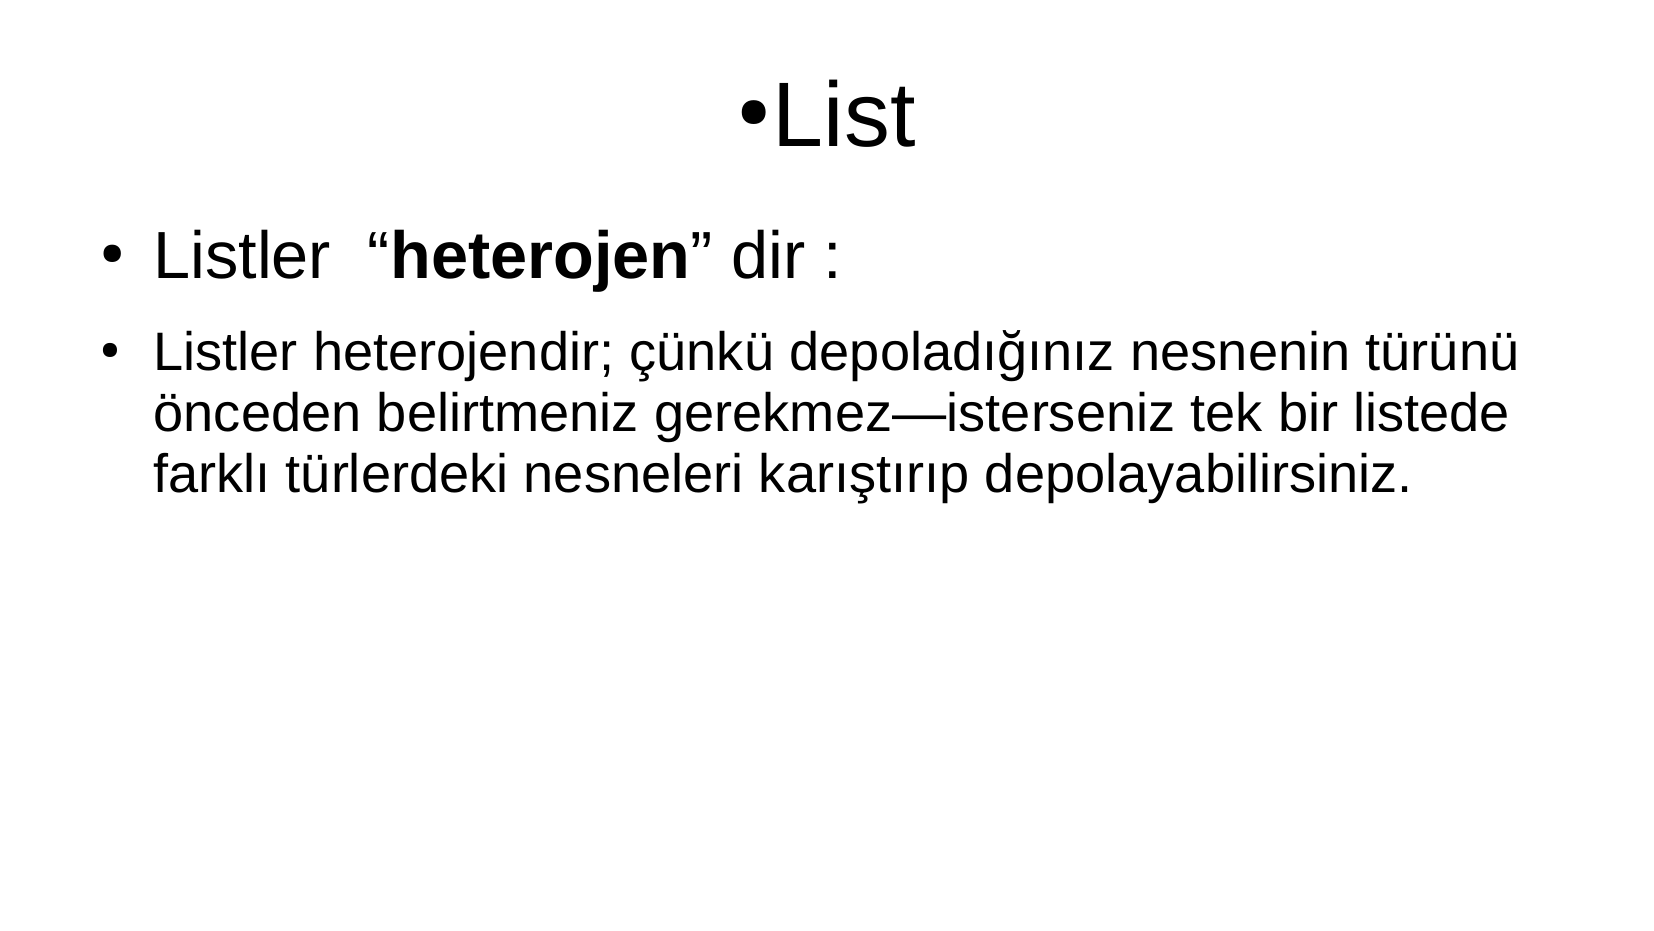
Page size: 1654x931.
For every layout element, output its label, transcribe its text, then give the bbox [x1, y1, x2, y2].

list Listler “heterojen” dir : Listler heterojendir; çünkü depoladığınız nesnenin türünü önceden belirtmeniz gerekmez—isterseniz tek bir listede farklı türlerdeki nesneleri karıştırıp depolayabilirsiniz. [82, 217, 1571, 758]
title List [82, 37, 1571, 193]
